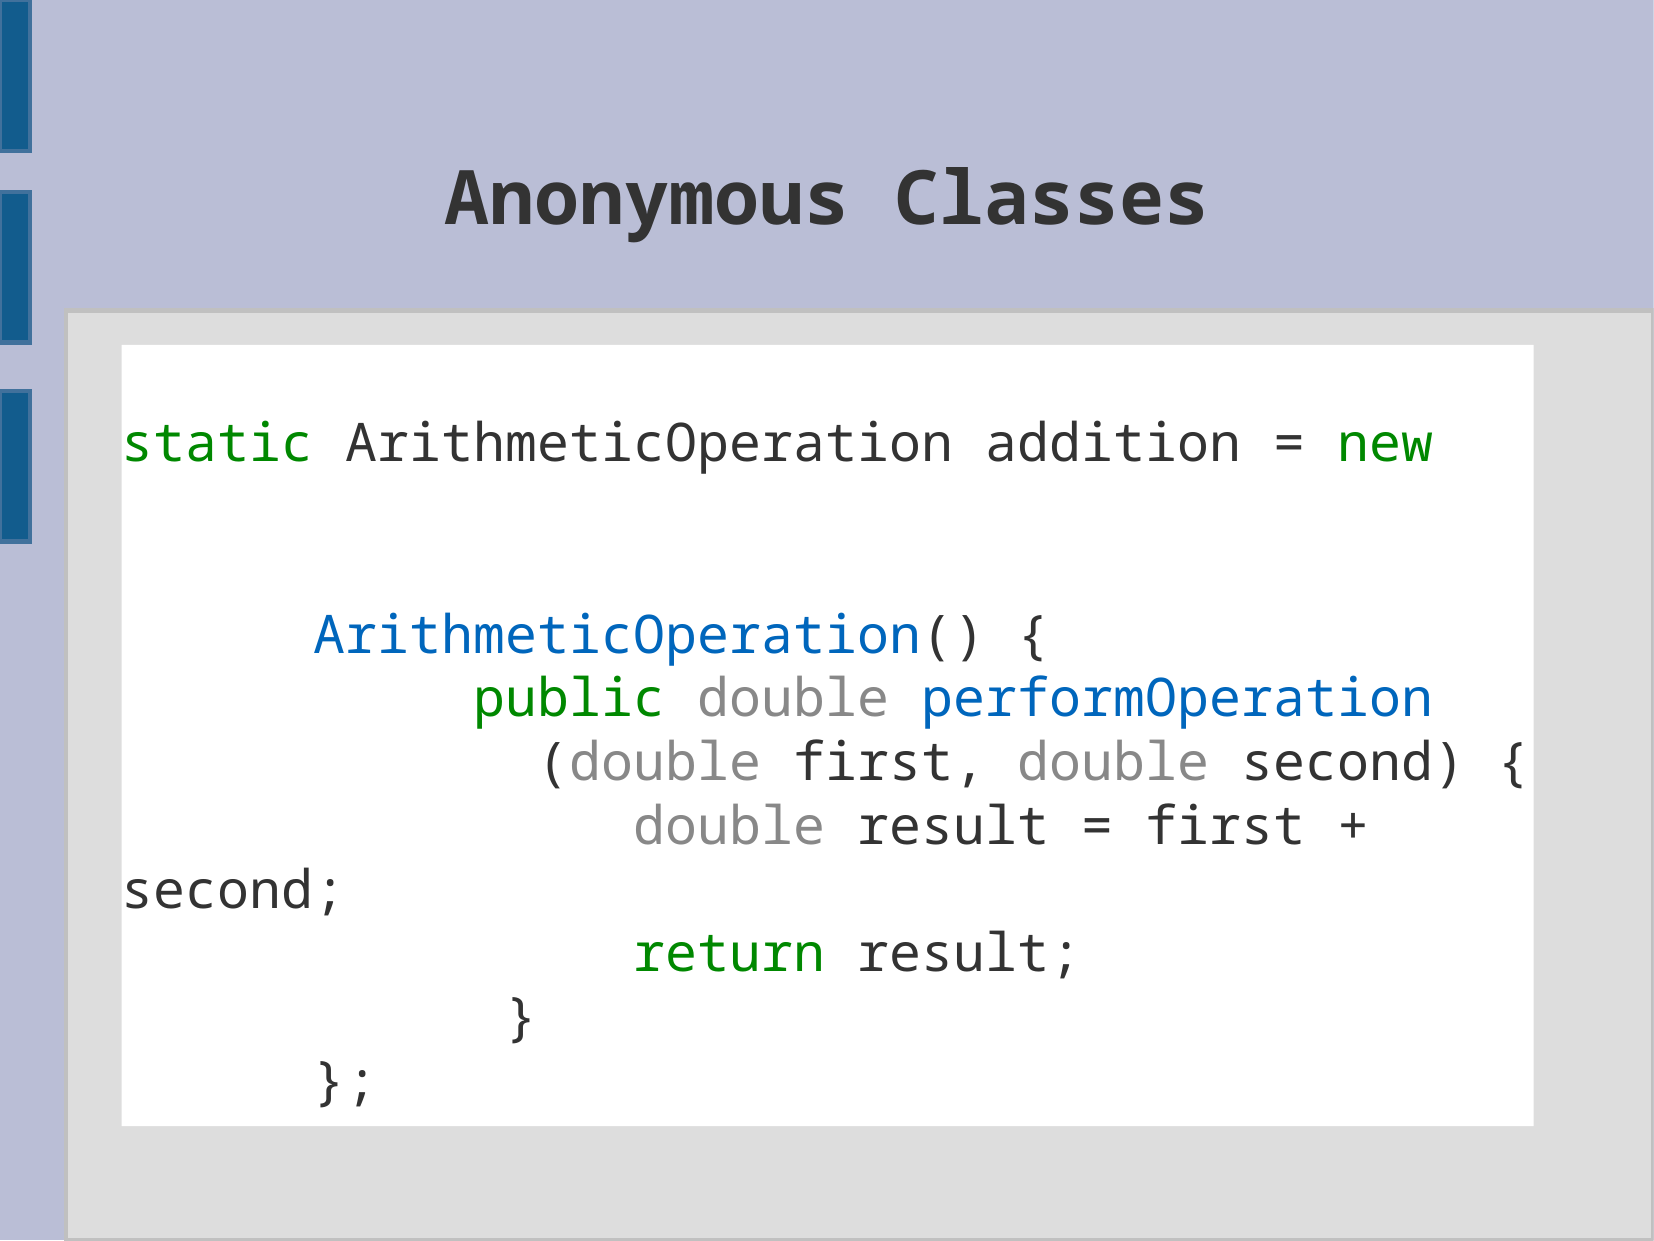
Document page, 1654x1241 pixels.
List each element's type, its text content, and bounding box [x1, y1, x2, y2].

list static ArithmeticOperation addition = new ArithmeticOperation() { public double performOperation (double first, double second) { double result = first + second; return result; } }; [121, 344, 1534, 1127]
title Anonymous Classes [121, 91, 1534, 299]
